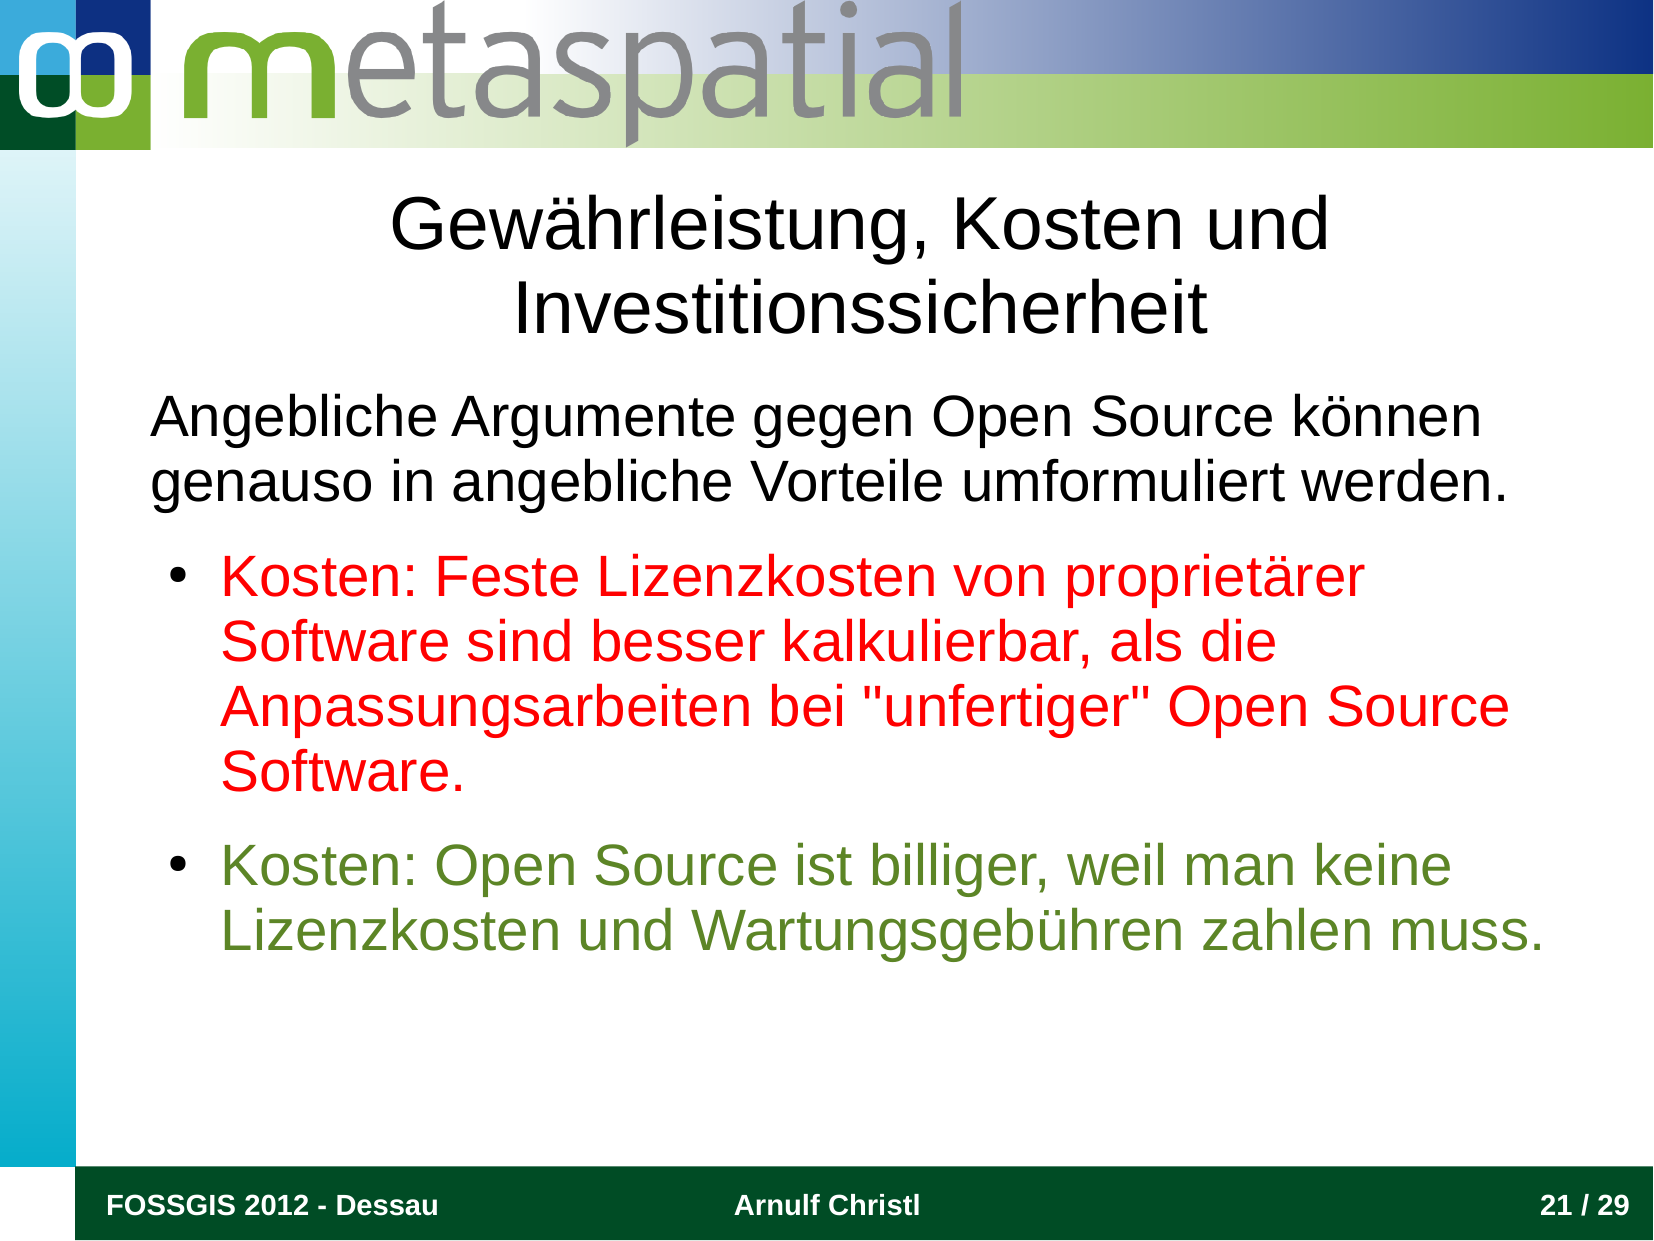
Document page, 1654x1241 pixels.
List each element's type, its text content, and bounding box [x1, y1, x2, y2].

list Angebliche Argumente gegen Open Source können genauso in angebliche Vorteile umformuliert werden. Kosten: Feste Lizenzkosten von proprietärer Software sind besser kalkulierbar, als die Anpassungsarbeiten bei "unfertiger" Open Source Software. Kosten: Open Source ist billiger, weil man keine Lizenzkosten und Wartungsgebühren zahlen muss. [150, 383, 1571, 1126]
picture [0, 0, 961, 150]
title Gewährleistung, Kosten und Investitionssicherheit [150, 161, 1571, 369]
